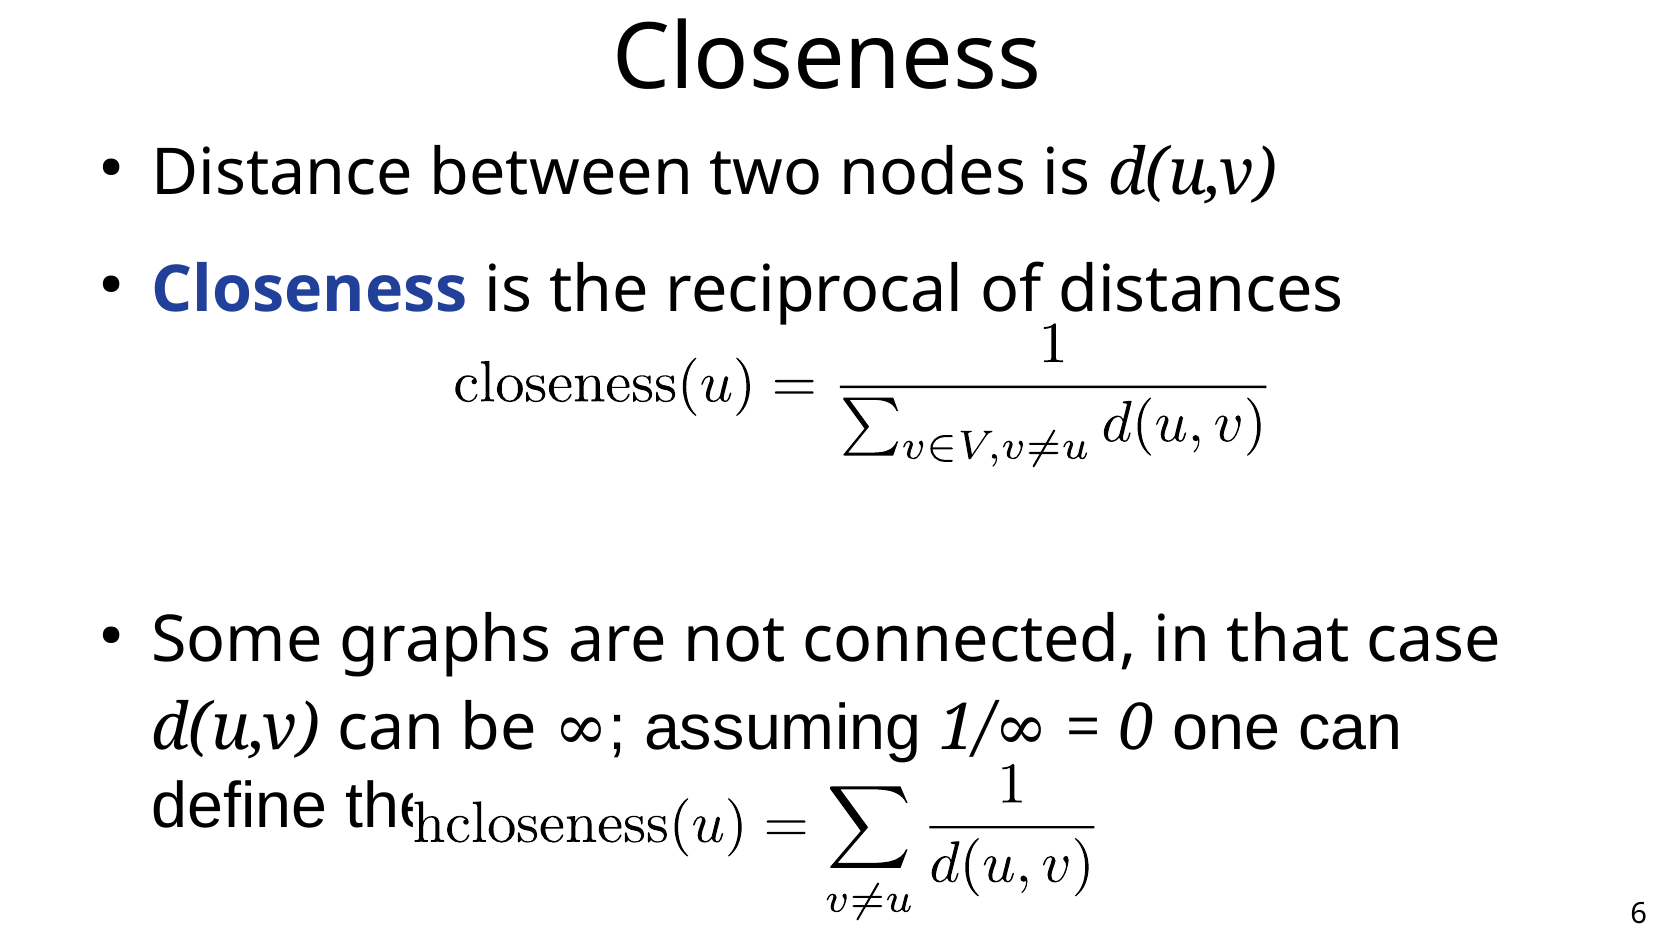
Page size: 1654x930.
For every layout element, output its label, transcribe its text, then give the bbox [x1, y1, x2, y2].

list Distance between two nodes is d(u,v) Closeness is the reciprocal of distances Some graphs are not connected, in that case d(u,v) can be ∞; assuming 1/∞ = 0 one can define the harmonic closeness: [82, 124, 1571, 845]
text_box [412, 763, 1095, 921]
title Closeness [82, 2, 1571, 105]
text_box [453, 323, 1267, 468]
